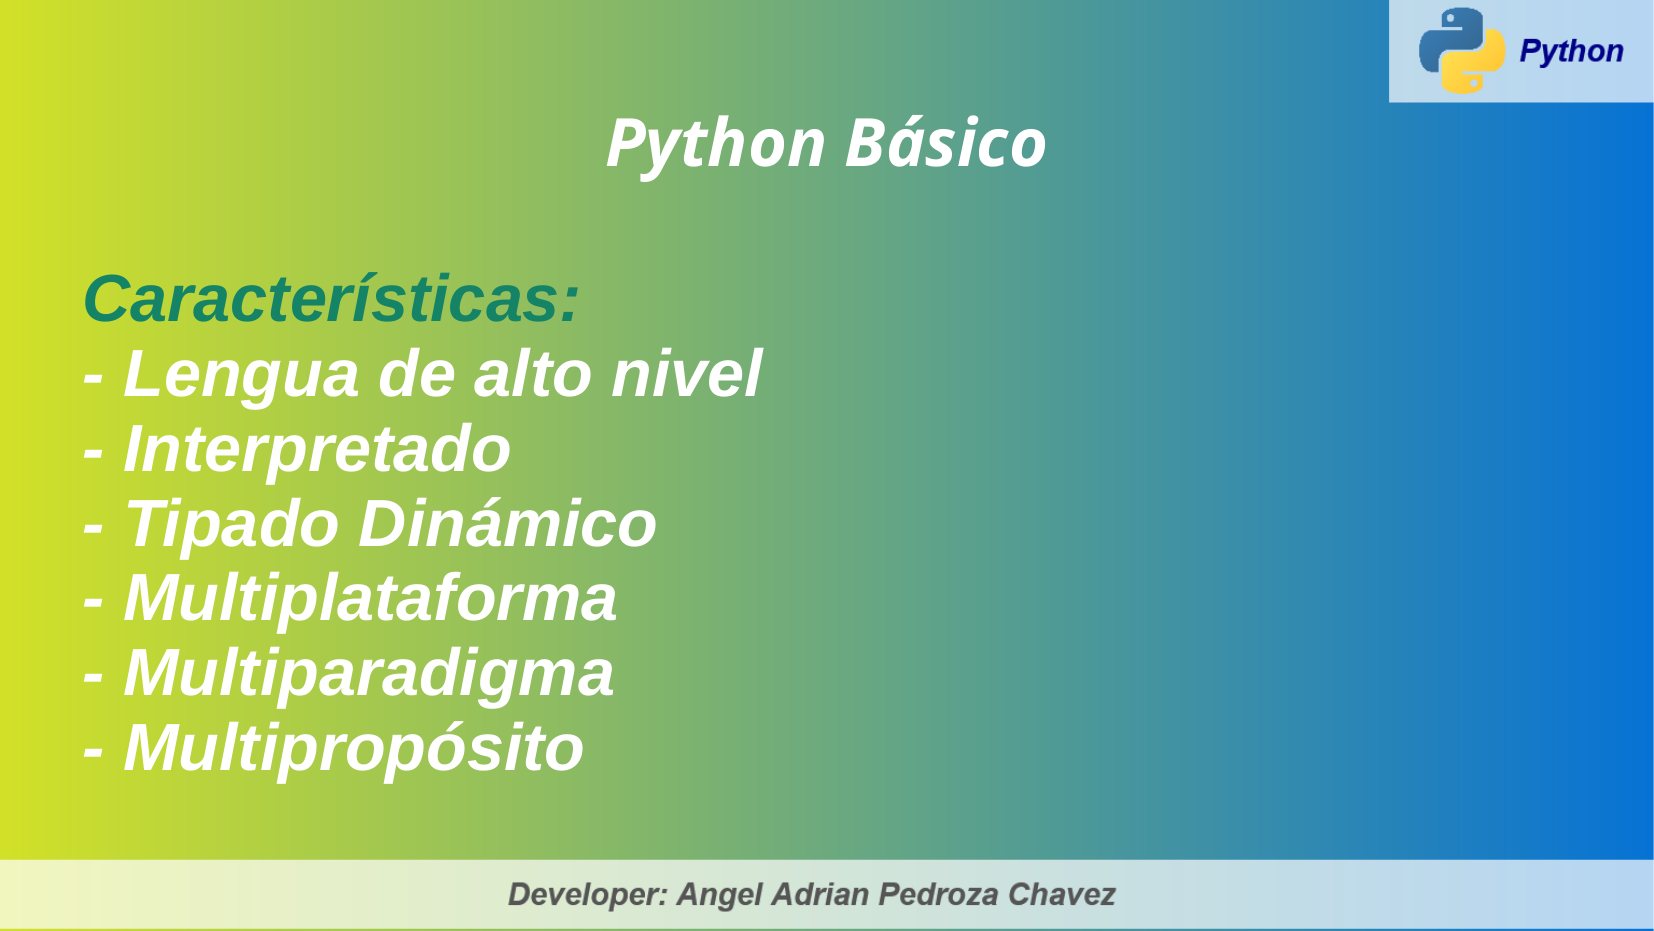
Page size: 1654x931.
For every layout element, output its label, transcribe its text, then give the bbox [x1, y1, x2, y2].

picture [0, 0, 1654, 931]
subtitle Python Básico Características: - Lengua de alto nivel - Interpretado - Tipado Dinámico - Multiplataforma - Multiparadigma - Multipropósito [82, 93, 1571, 787]
